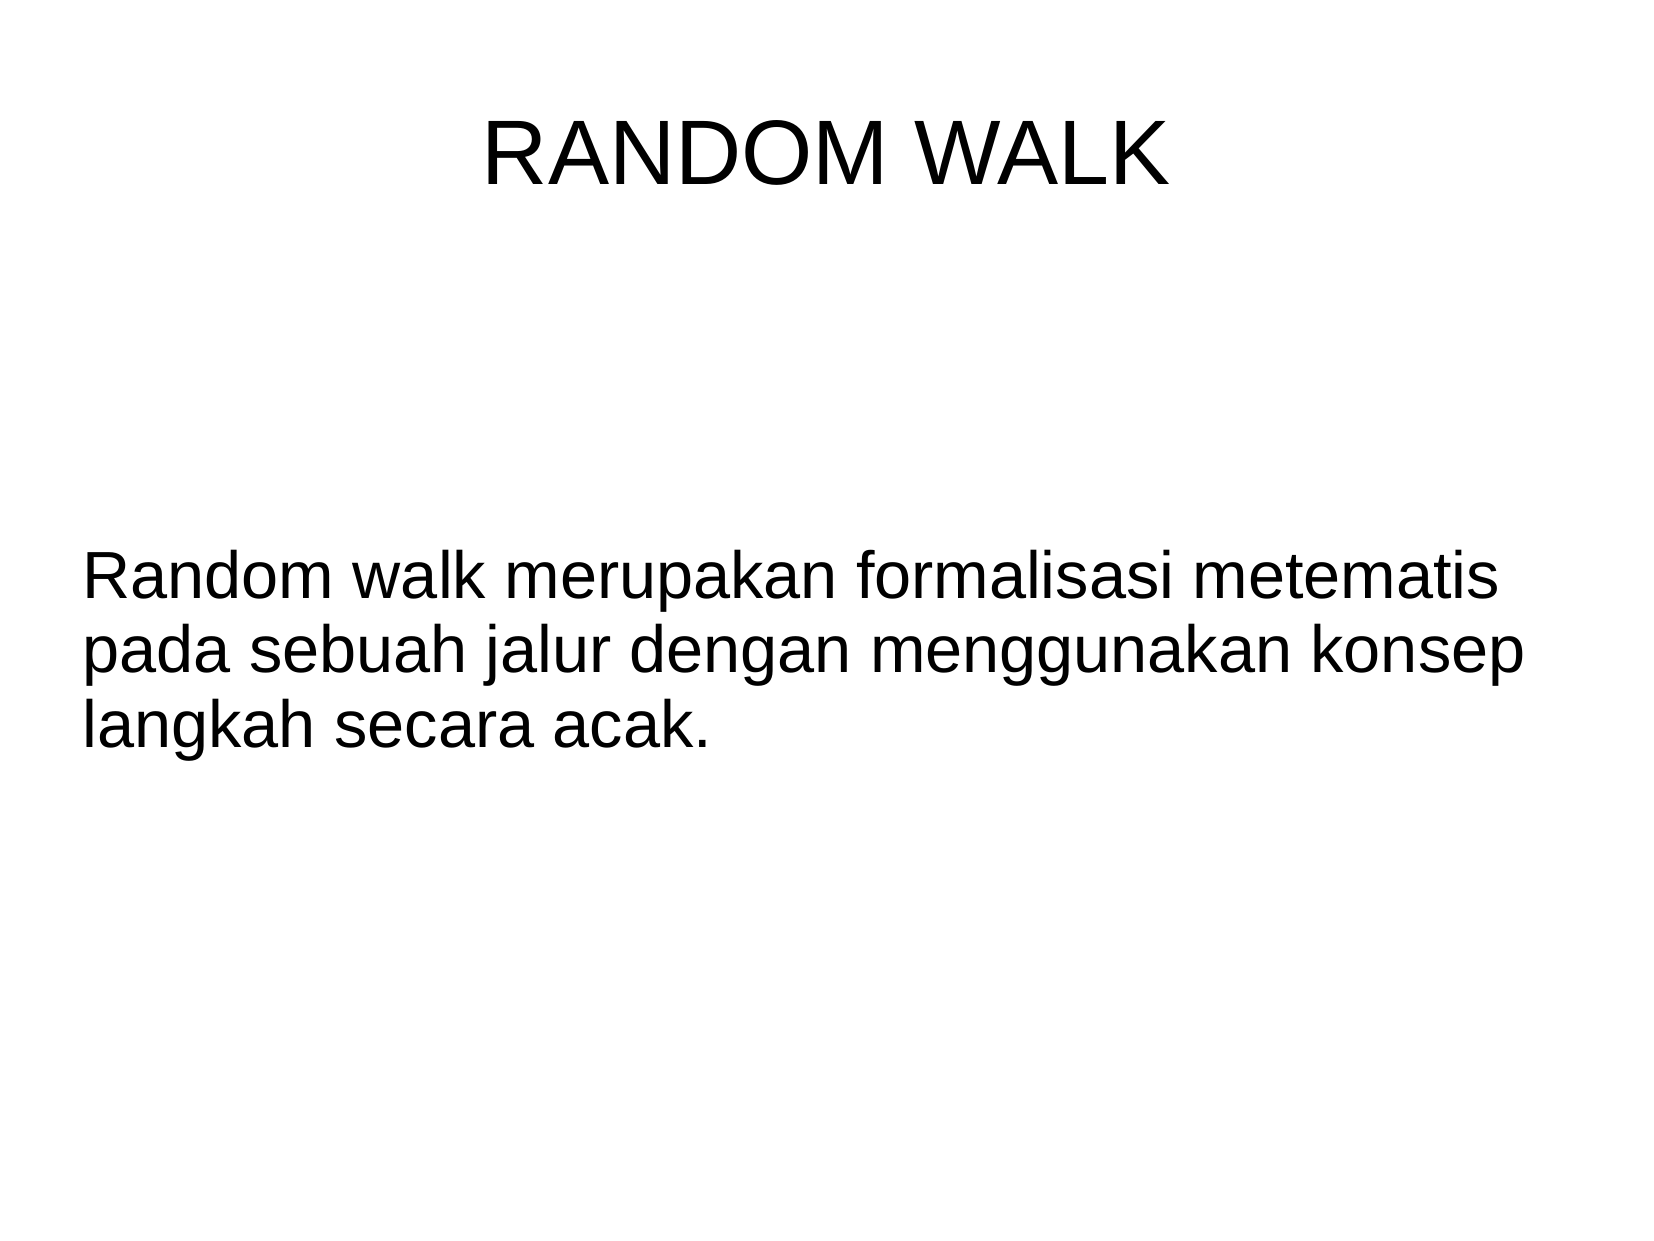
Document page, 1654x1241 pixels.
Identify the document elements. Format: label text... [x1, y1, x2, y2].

subtitle Random walk merupakan formalisasi metematis pada sebuah jalur dengan menggunakan konsep langkah secara acak. [82, 290, 1538, 1010]
title RANDOM WALK [82, 49, 1571, 257]
